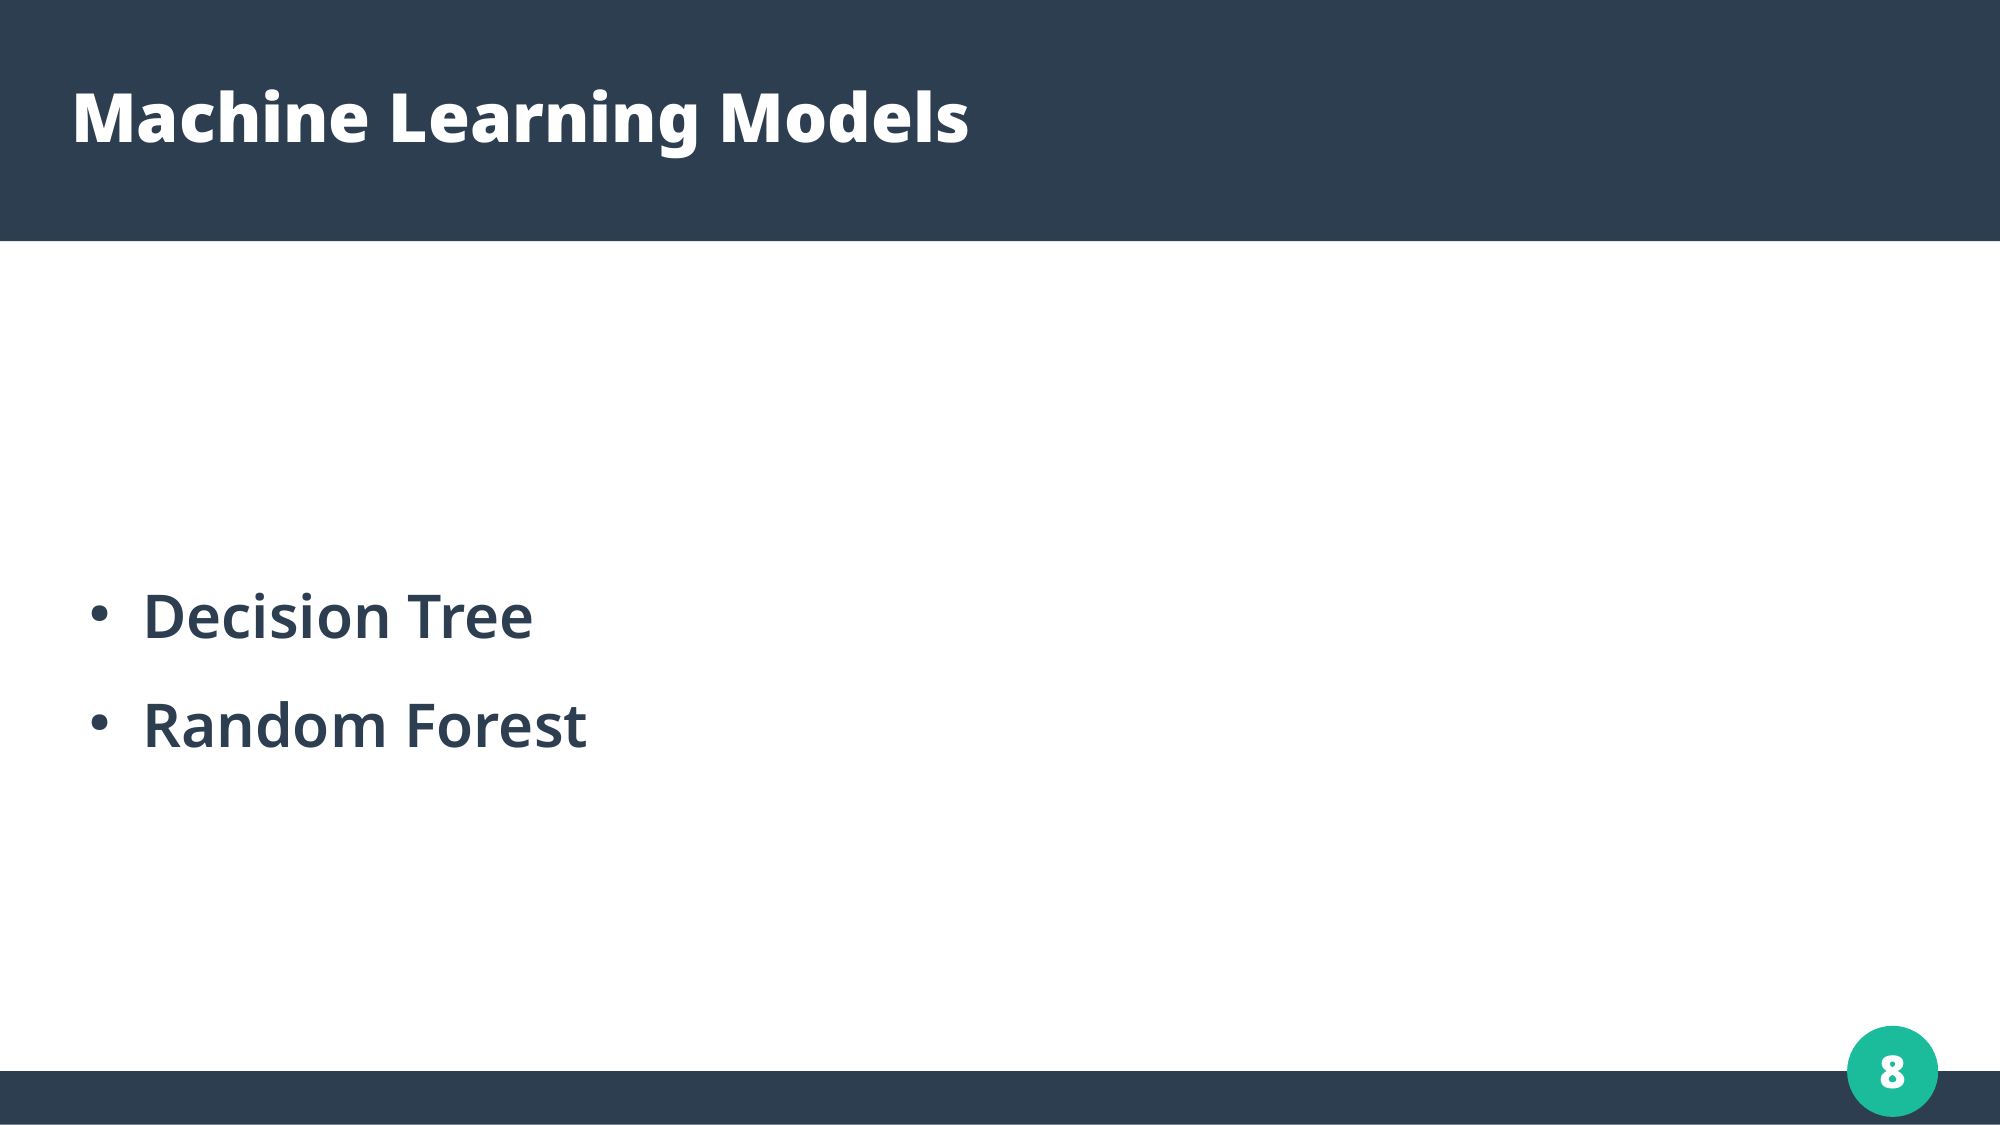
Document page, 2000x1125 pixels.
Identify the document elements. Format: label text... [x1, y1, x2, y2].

list Decision Tree Random Forest [71, 294, 817, 1045]
title Machine Learning Models [71, 44, 1929, 188]
